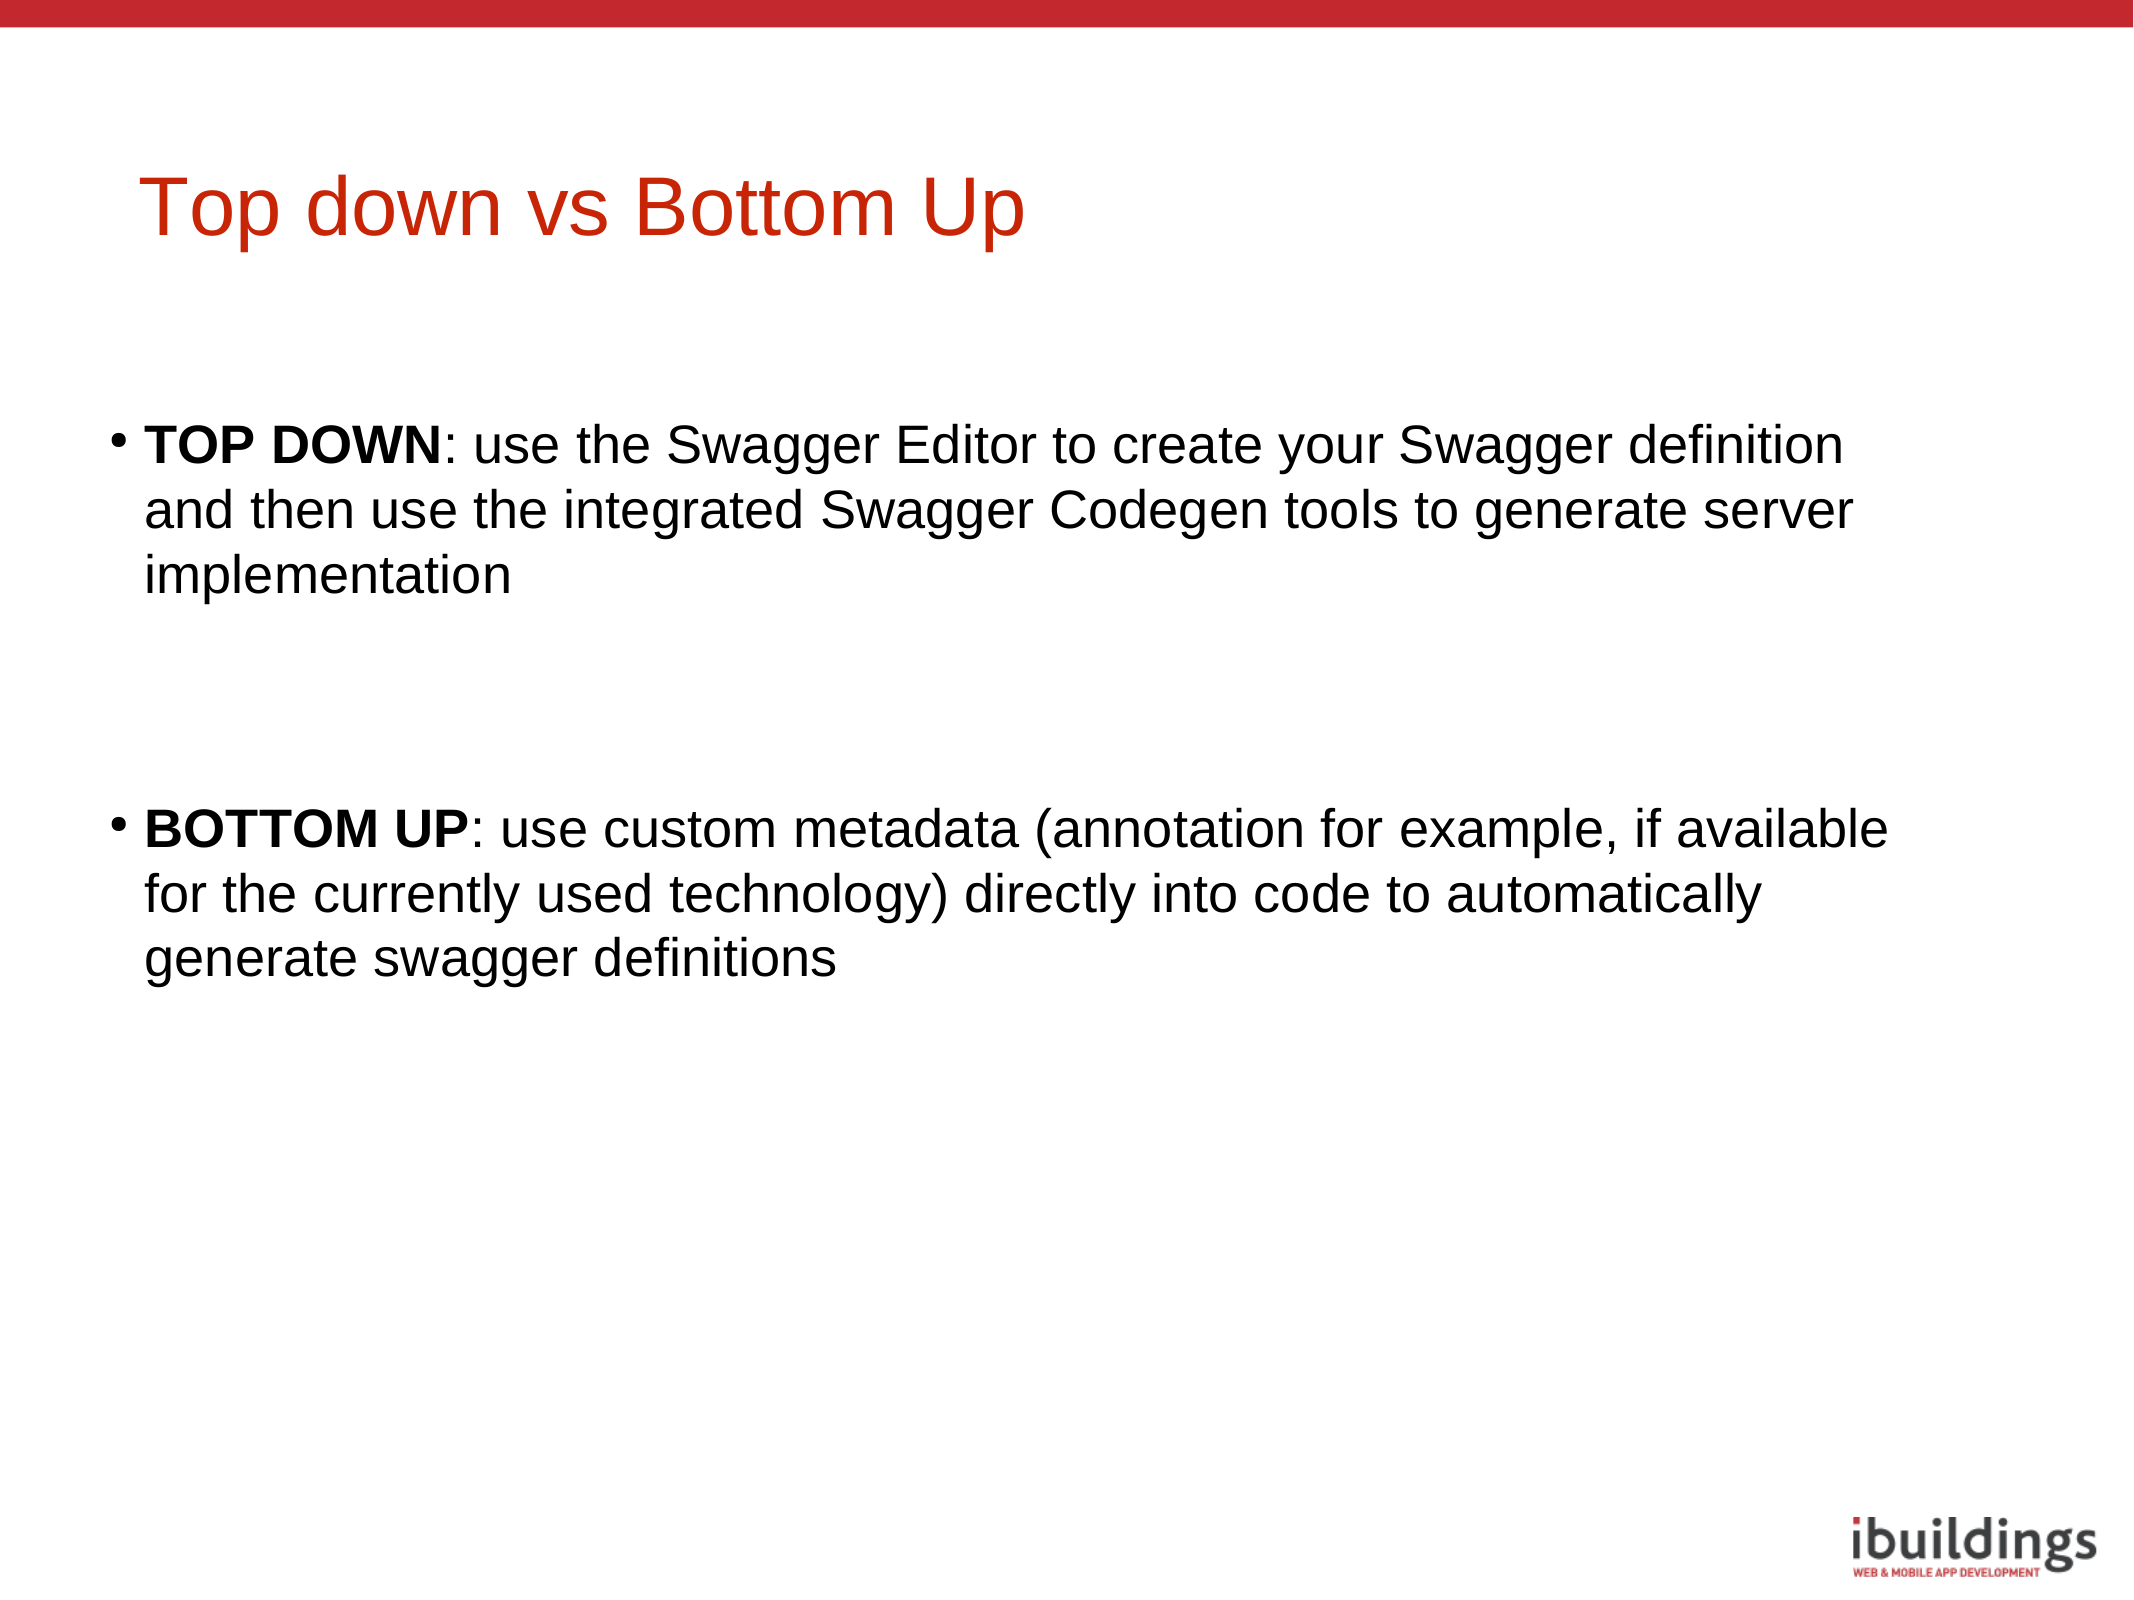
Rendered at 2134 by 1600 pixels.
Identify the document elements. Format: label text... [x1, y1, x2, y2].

picture [1853, 1517, 2099, 1577]
text_box TOP DOWN: use the Swagger Editor to create your Swagger definition and then use the integrated Swagger Codegen tools to generate server implementation BOTTOM UP: use custom metadata (annotation for example, if available for the currently used technology) directly into code to automatically generate swagger definitions [94, 401, 1949, 1291]
title Top down vs Bottom Up [95, 137, 1916, 268]
